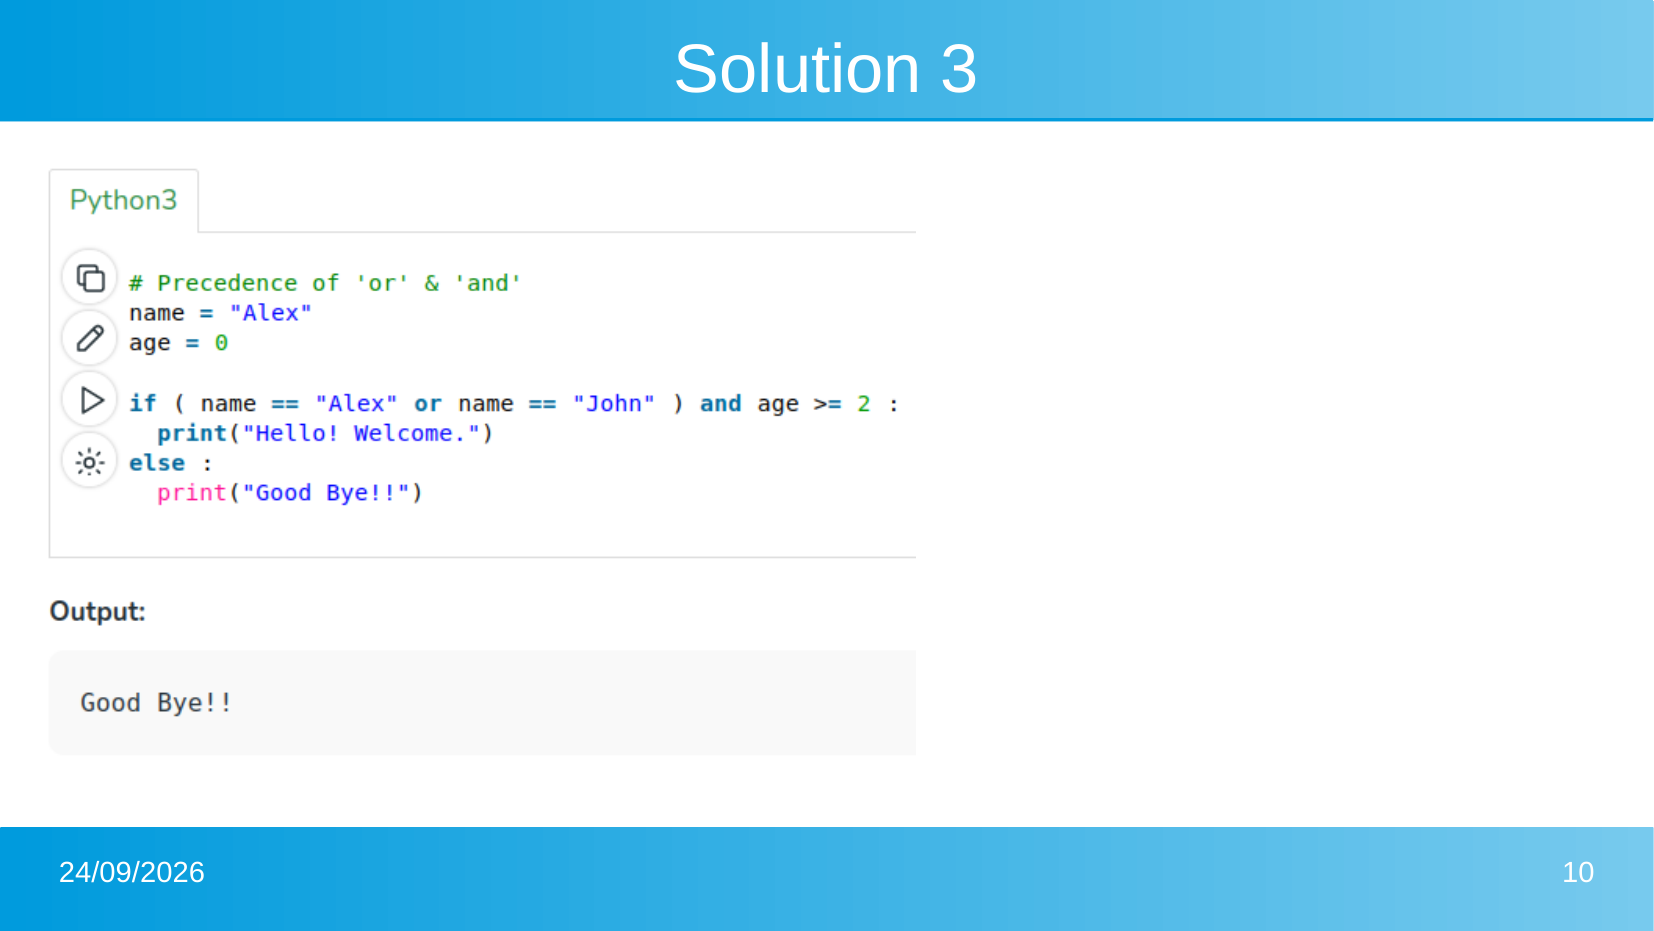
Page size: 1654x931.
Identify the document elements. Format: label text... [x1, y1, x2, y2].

picture [38, 155, 916, 768]
title Solution 3 [59, 29, 1595, 108]
